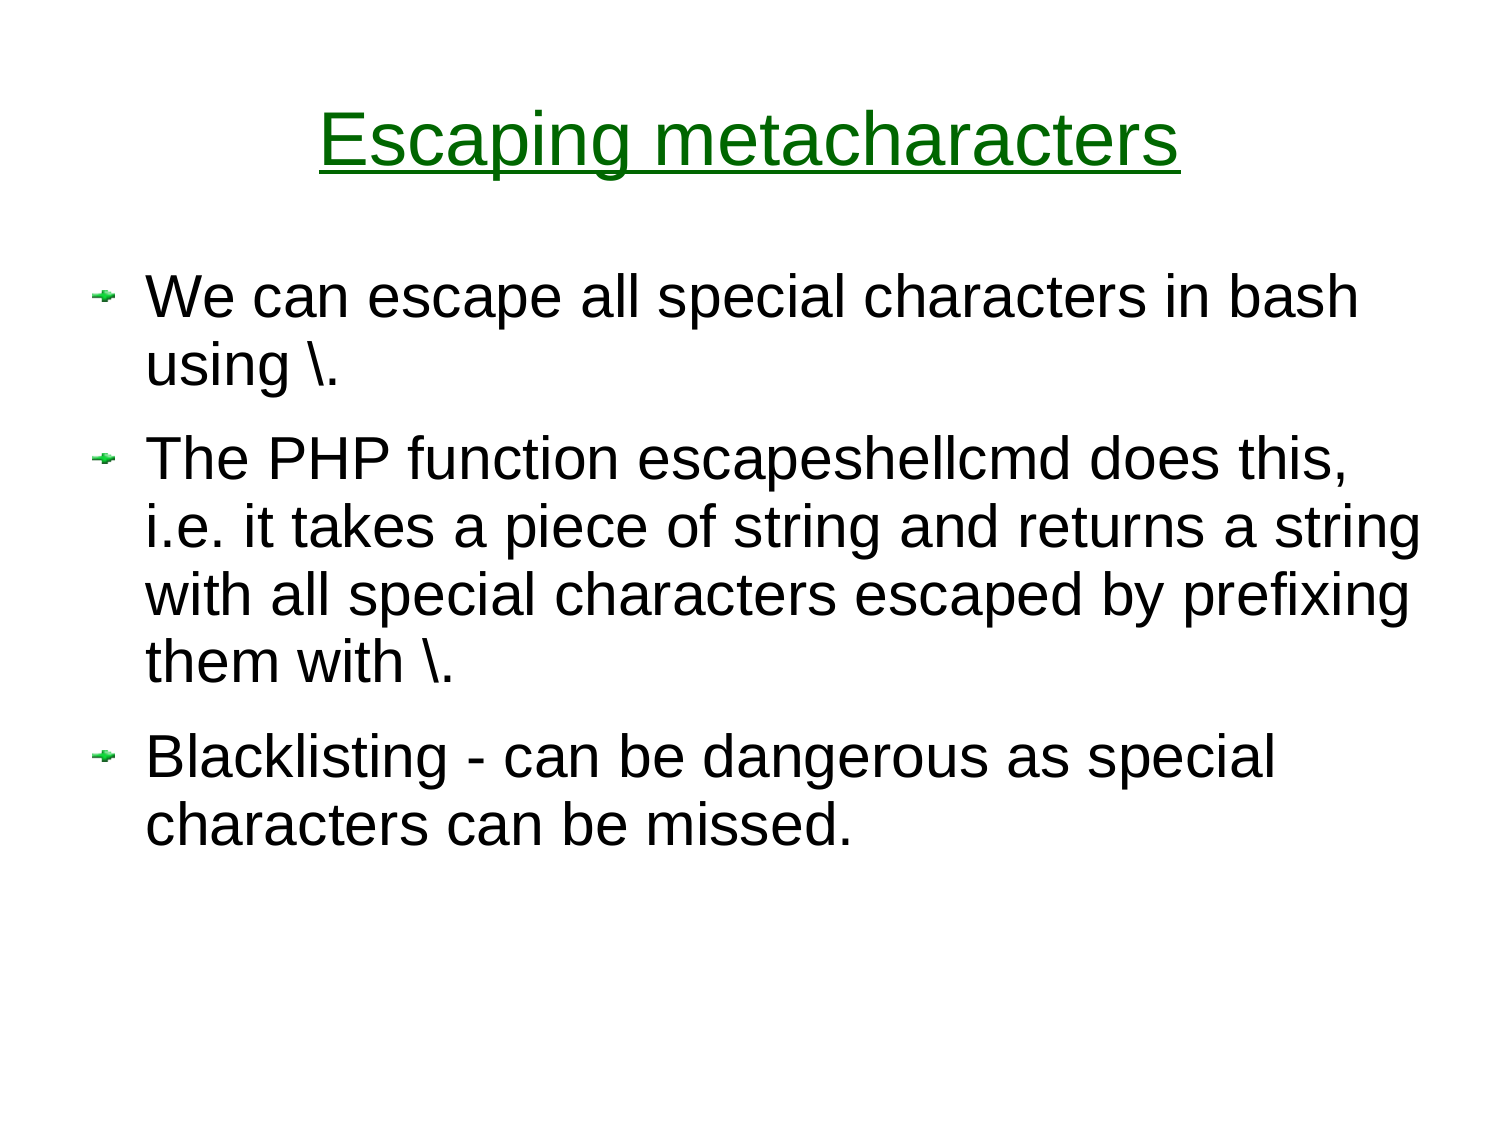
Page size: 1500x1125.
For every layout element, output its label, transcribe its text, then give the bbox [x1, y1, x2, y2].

list We can escape all special characters in bash using \. The PHP function escapeshellcmd does this, i.e. it takes a piece of string and returns a string with all special characters escaped by prefixing them with \. Blacklisting - can be dangerous as special characters can be missed. [75, 262, 1425, 1006]
title Escaping metacharacters [75, 45, 1425, 233]
